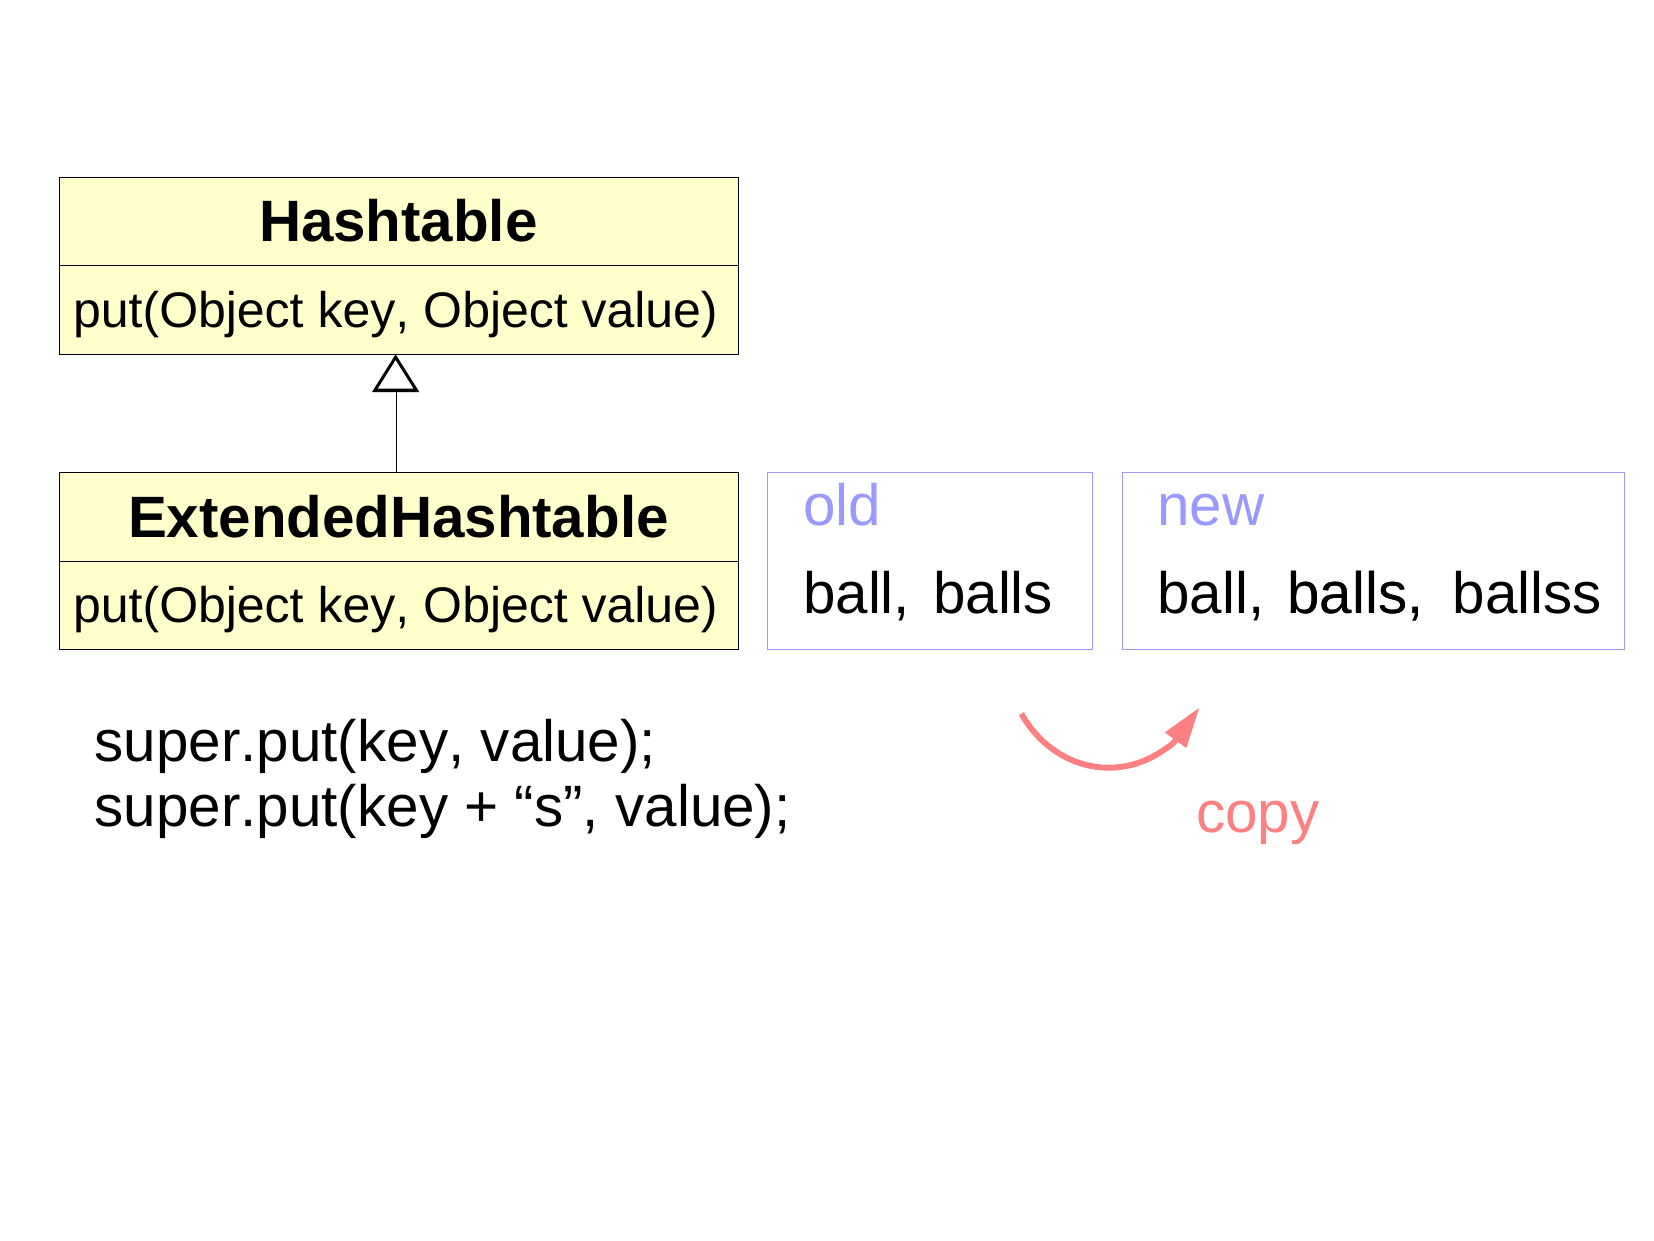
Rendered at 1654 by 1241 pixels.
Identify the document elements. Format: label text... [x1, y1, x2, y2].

text_box Hashtable [59, 177, 739, 265]
text_box old [768, 473, 945, 561]
text_box new [1123, 473, 1300, 561]
text_box ballss [1459, 561, 1625, 650]
text_box balls, [1251, 561, 1459, 650]
text_box put(Object key, Object value) [59, 265, 739, 355]
text_box copy [1122, 767, 1359, 857]
text_box ball, [768, 561, 945, 649]
text_box put(Object key, Object value) [59, 561, 739, 650]
text_box super.put(key, value); super.put(key + “s”, value); [59, 708, 827, 886]
text_box balls [945, 561, 1075, 649]
text_box ball, [1122, 561, 1251, 650]
text_box ExtendedHashtable [59, 472, 739, 561]
